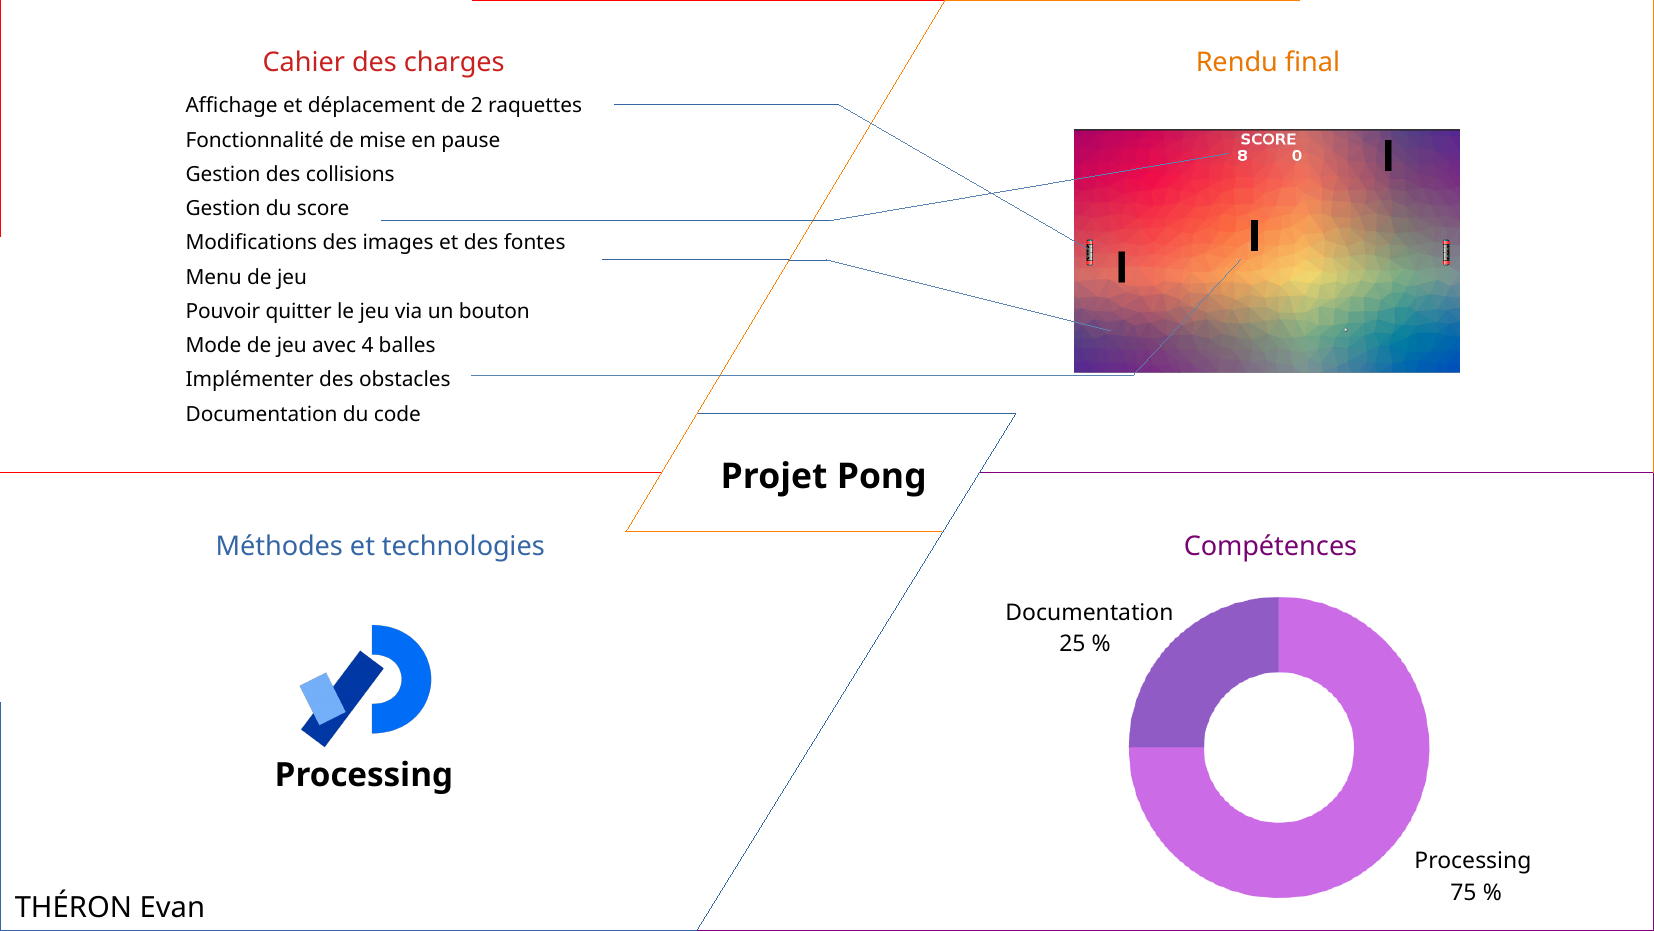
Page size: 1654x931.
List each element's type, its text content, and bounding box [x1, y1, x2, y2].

text_box Méthodes et technologies [200, 519, 567, 569]
text_box Cahier des charges [248, 35, 544, 83]
text_box Compétences [1169, 519, 1382, 569]
picture [1032, 568, 1495, 916]
text_box Processing 75 % [1399, 836, 1601, 931]
picture [1074, 129, 1460, 373]
text_box Affichage et déplacement de 2 raquettes Fonctionnalité de mise en pause Gestion des collisions Gestion du score Modifications des images et des fontes Menu de jeu Pouvoir quitter le jeu via un bouton Mode de jeu avec 4 balles Implémenter des obstacles Documentation du code [170, 83, 616, 508]
text_box Rendu final [1181, 35, 1371, 85]
text_box THÉRON Evan [0, 878, 237, 931]
text_box Processing [259, 744, 469, 801]
text_box Documentation 25 % [990, 588, 1192, 708]
text_box Projet Pong [702, 442, 945, 503]
picture [295, 617, 435, 744]
